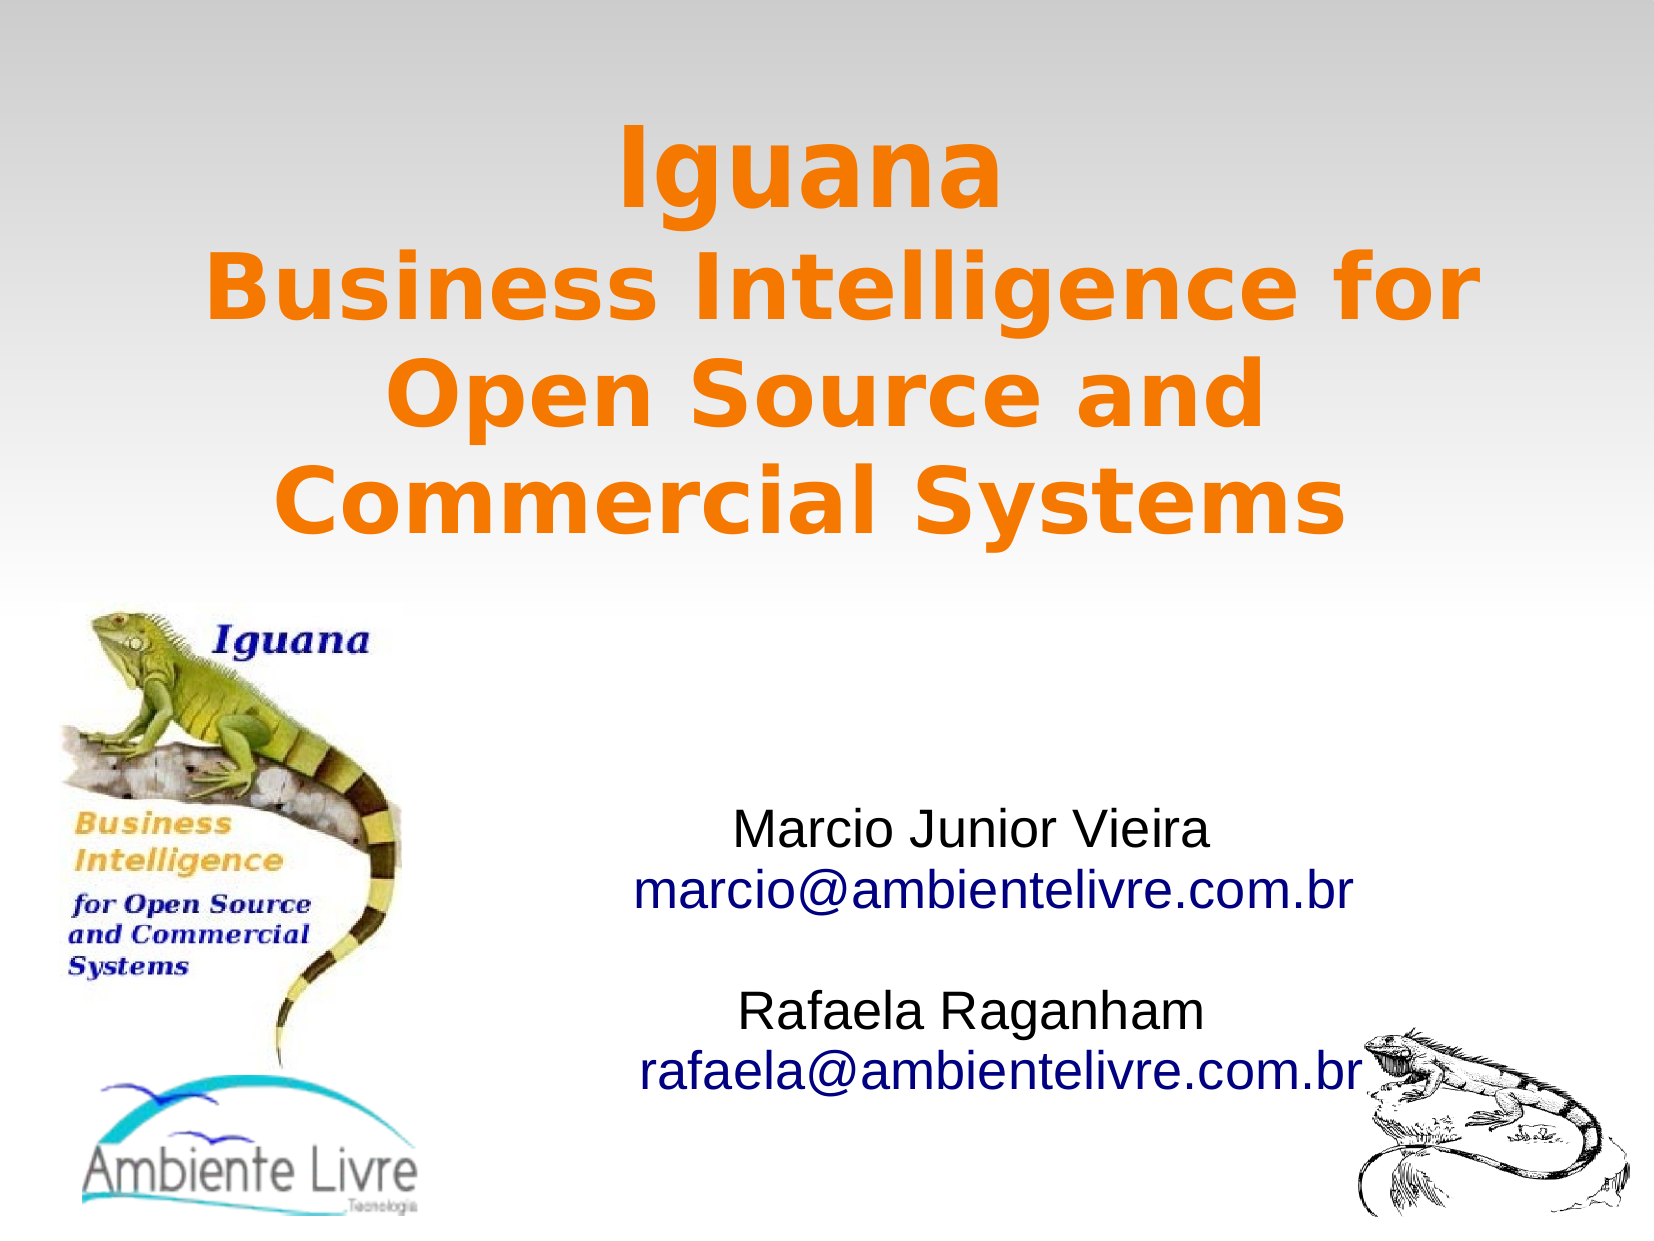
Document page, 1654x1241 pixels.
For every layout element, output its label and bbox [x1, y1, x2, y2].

picture [1358, 1054, 1630, 1217]
picture [59, 602, 426, 1216]
